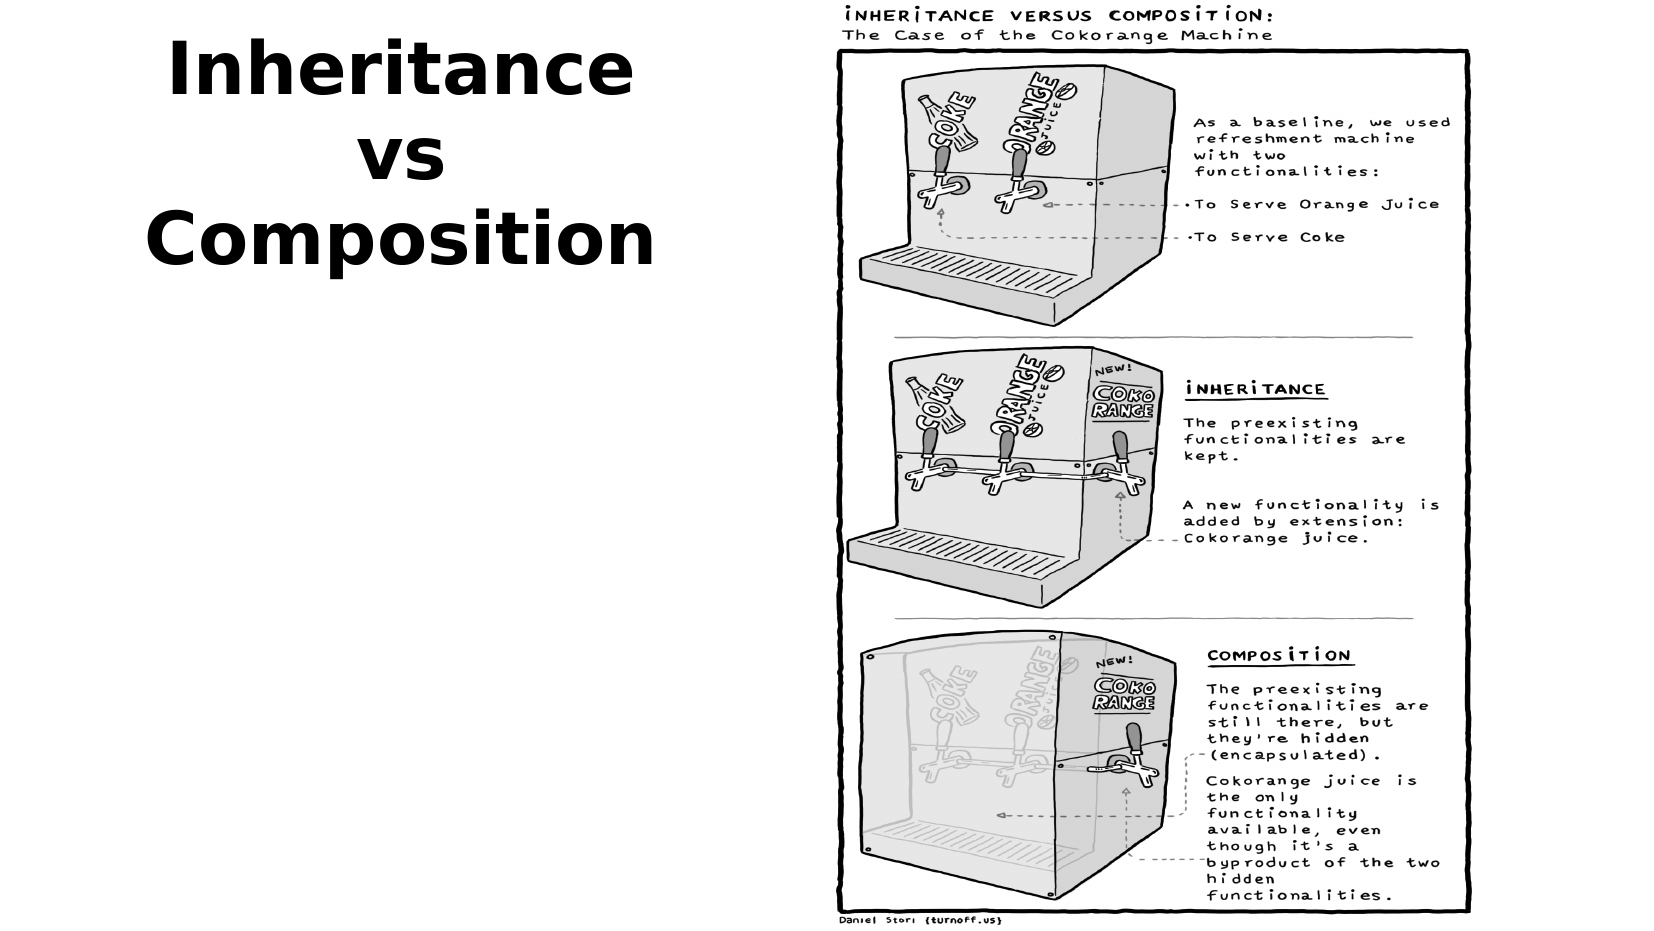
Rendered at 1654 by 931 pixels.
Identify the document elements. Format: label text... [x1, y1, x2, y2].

picture [826, 0, 1481, 931]
title Inheritance vs Composition [47, 26, 756, 282]
